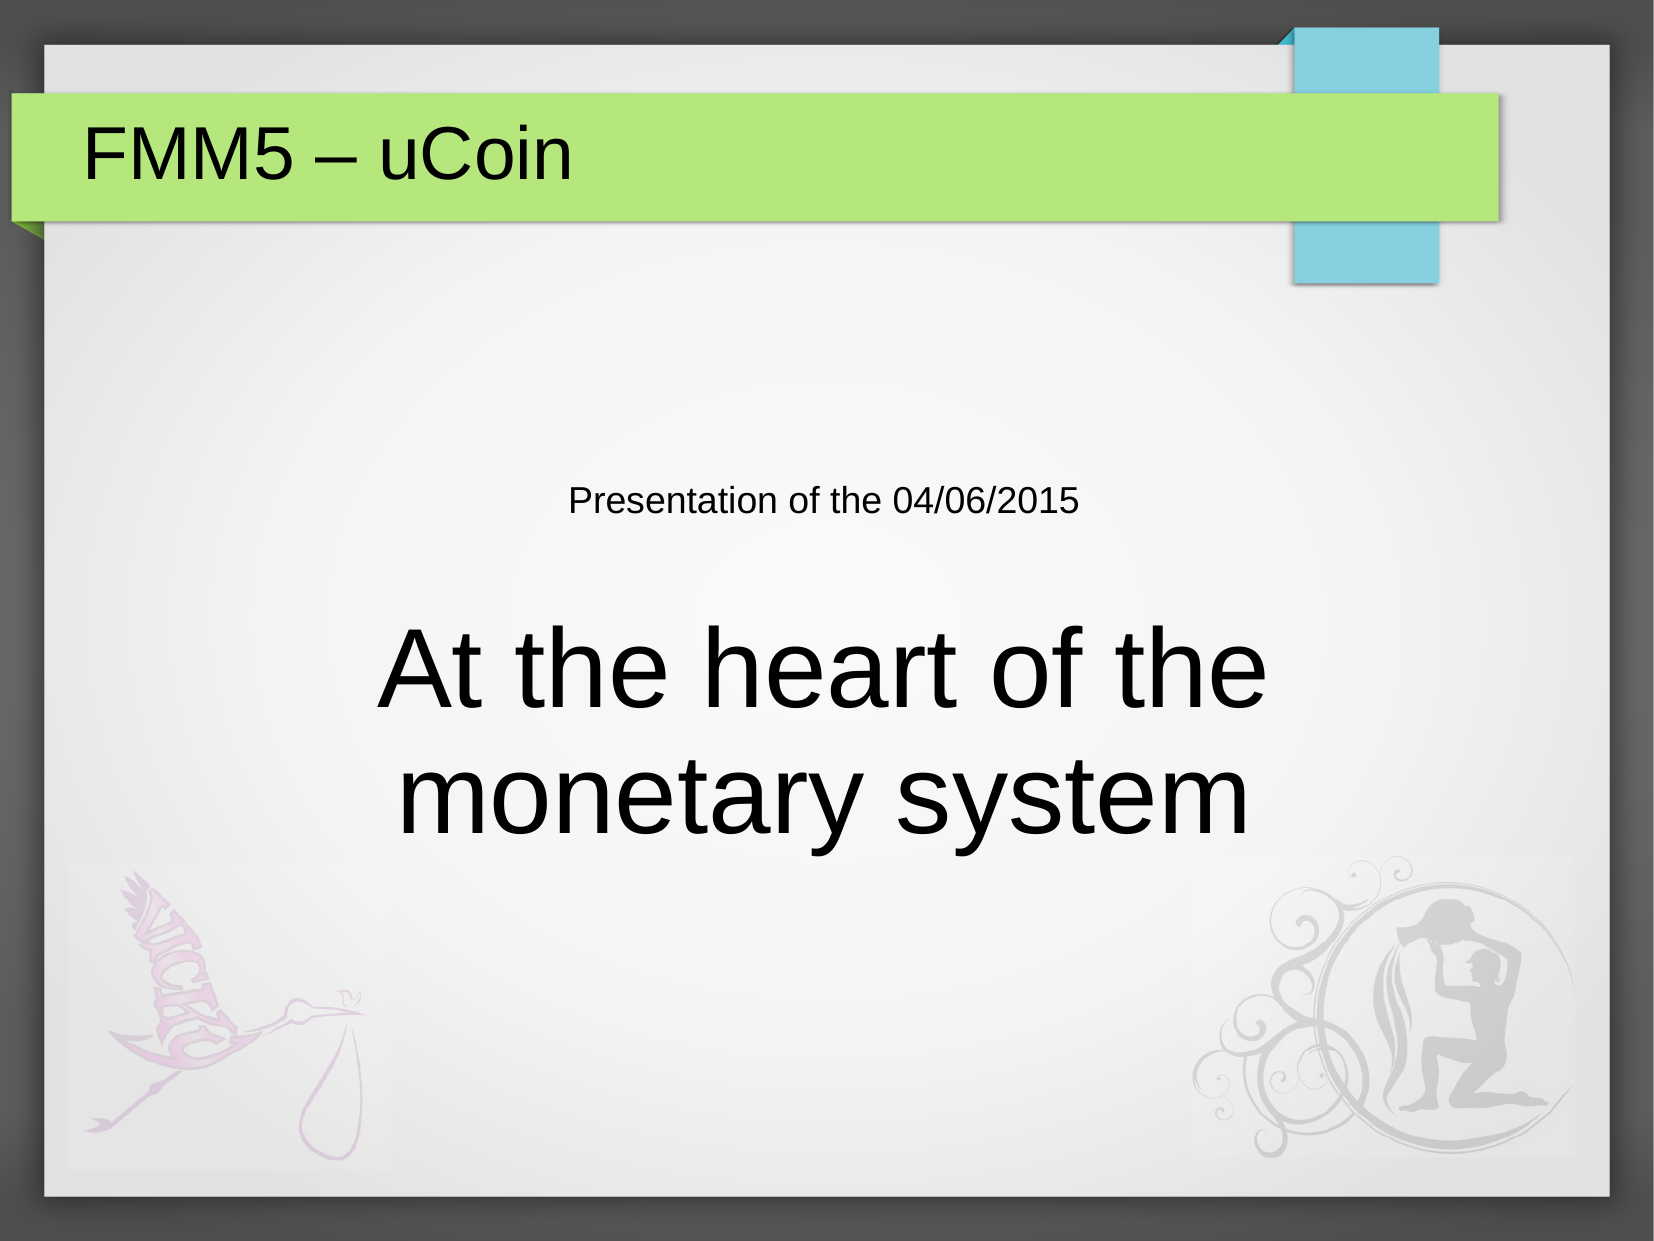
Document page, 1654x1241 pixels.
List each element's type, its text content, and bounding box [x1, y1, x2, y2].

picture [0, 0, 1654, 1241]
title FMM5 – uCoin [82, 94, 1264, 213]
text_box Presentation of the 04/06/2015 At the heart of the monetary system [171, 472, 1477, 866]
